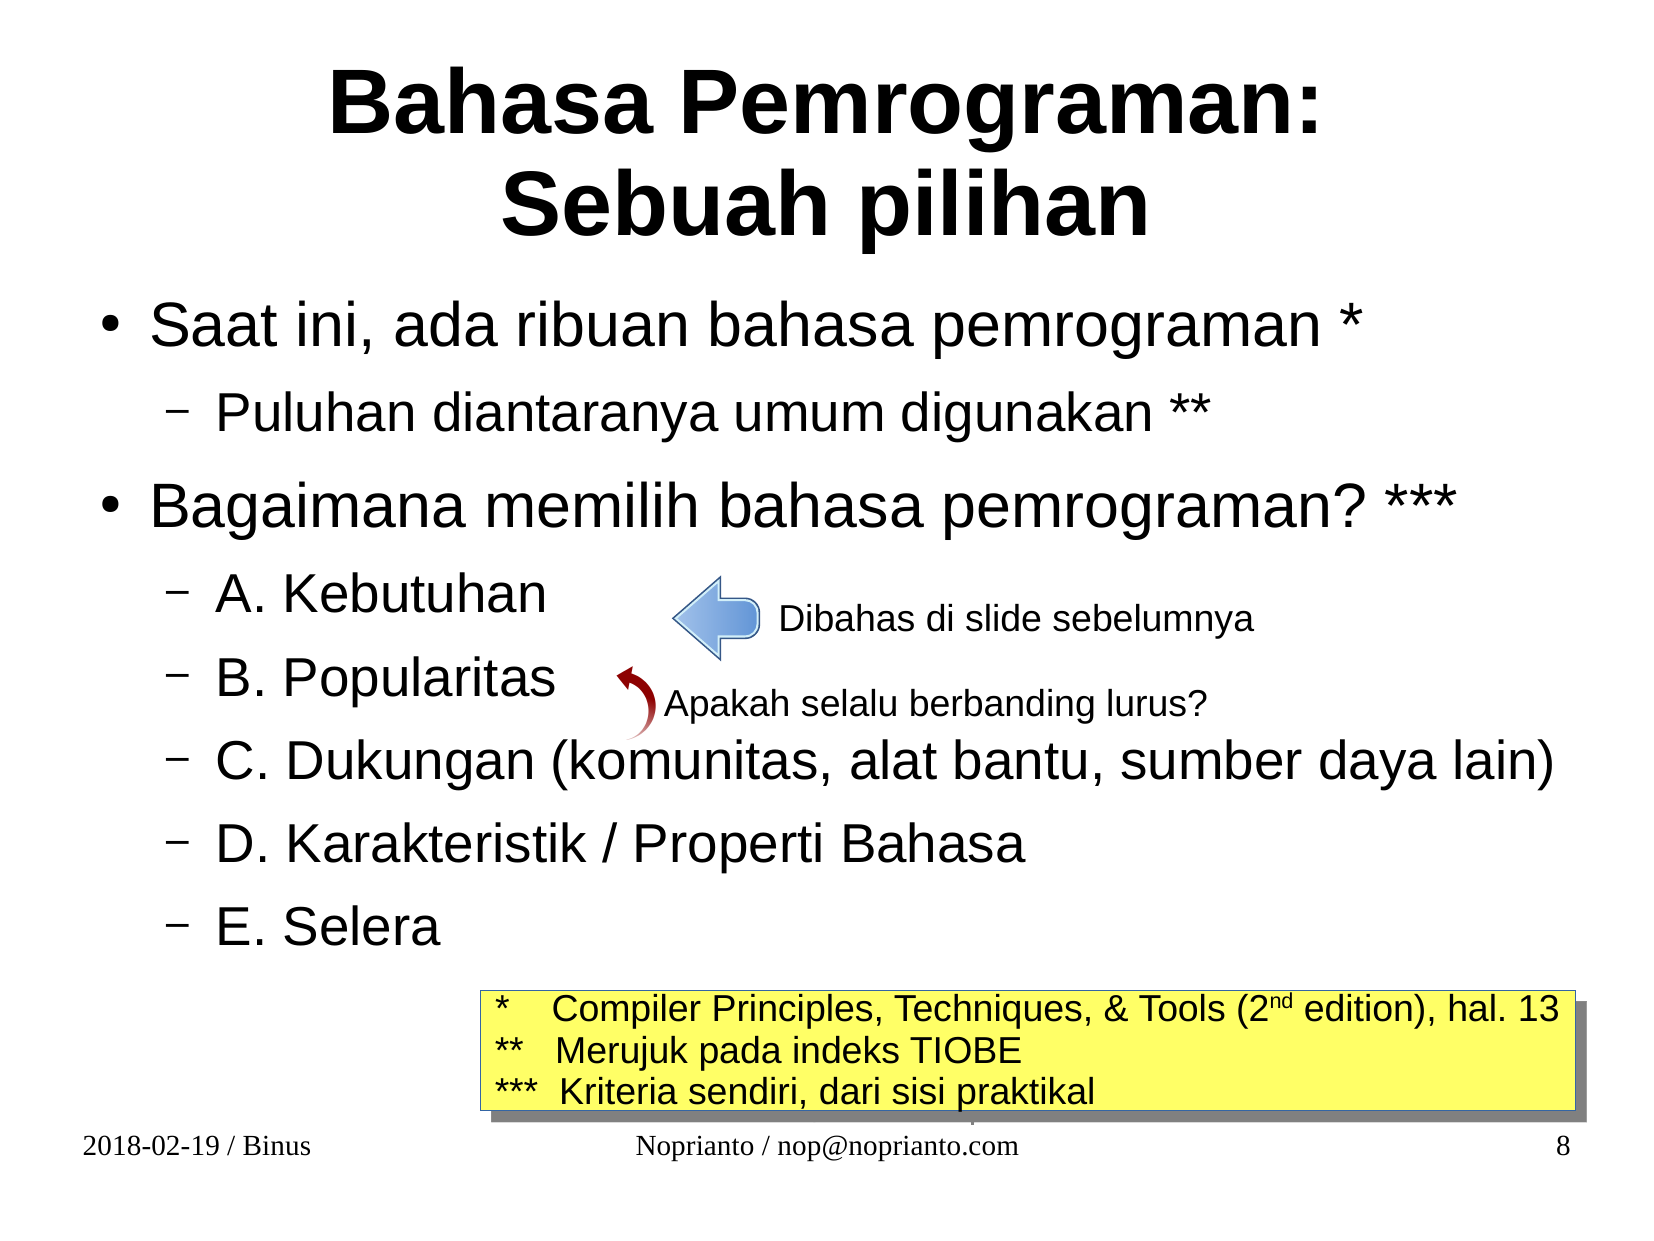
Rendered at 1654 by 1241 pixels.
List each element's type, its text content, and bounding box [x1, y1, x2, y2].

list Saat ini, ada ribuan bahasa pemrograman * Puluhan diantaranya umum digunakan ** Bagaimana memilih bahasa pemrograman? *** A. Kebutuhan B. Popularitas C. Dukungan (komunitas, alat bantu, sumber daya lain) D. Karakteristik / Properti Bahasa E. Selera [82, 290, 1571, 1010]
picture [615, 665, 657, 741]
picture [667, 570, 766, 666]
text_box * Compiler Principles, Techniques, & Tools (2nd edition), hal. 13 ** Merujuk pada indeks TIOBE *** Kriteria sendiri, dari sisi praktikal [480, 990, 1576, 1111]
title Bahasa Pemrograman: Sebuah pilihan [82, 49, 1571, 257]
